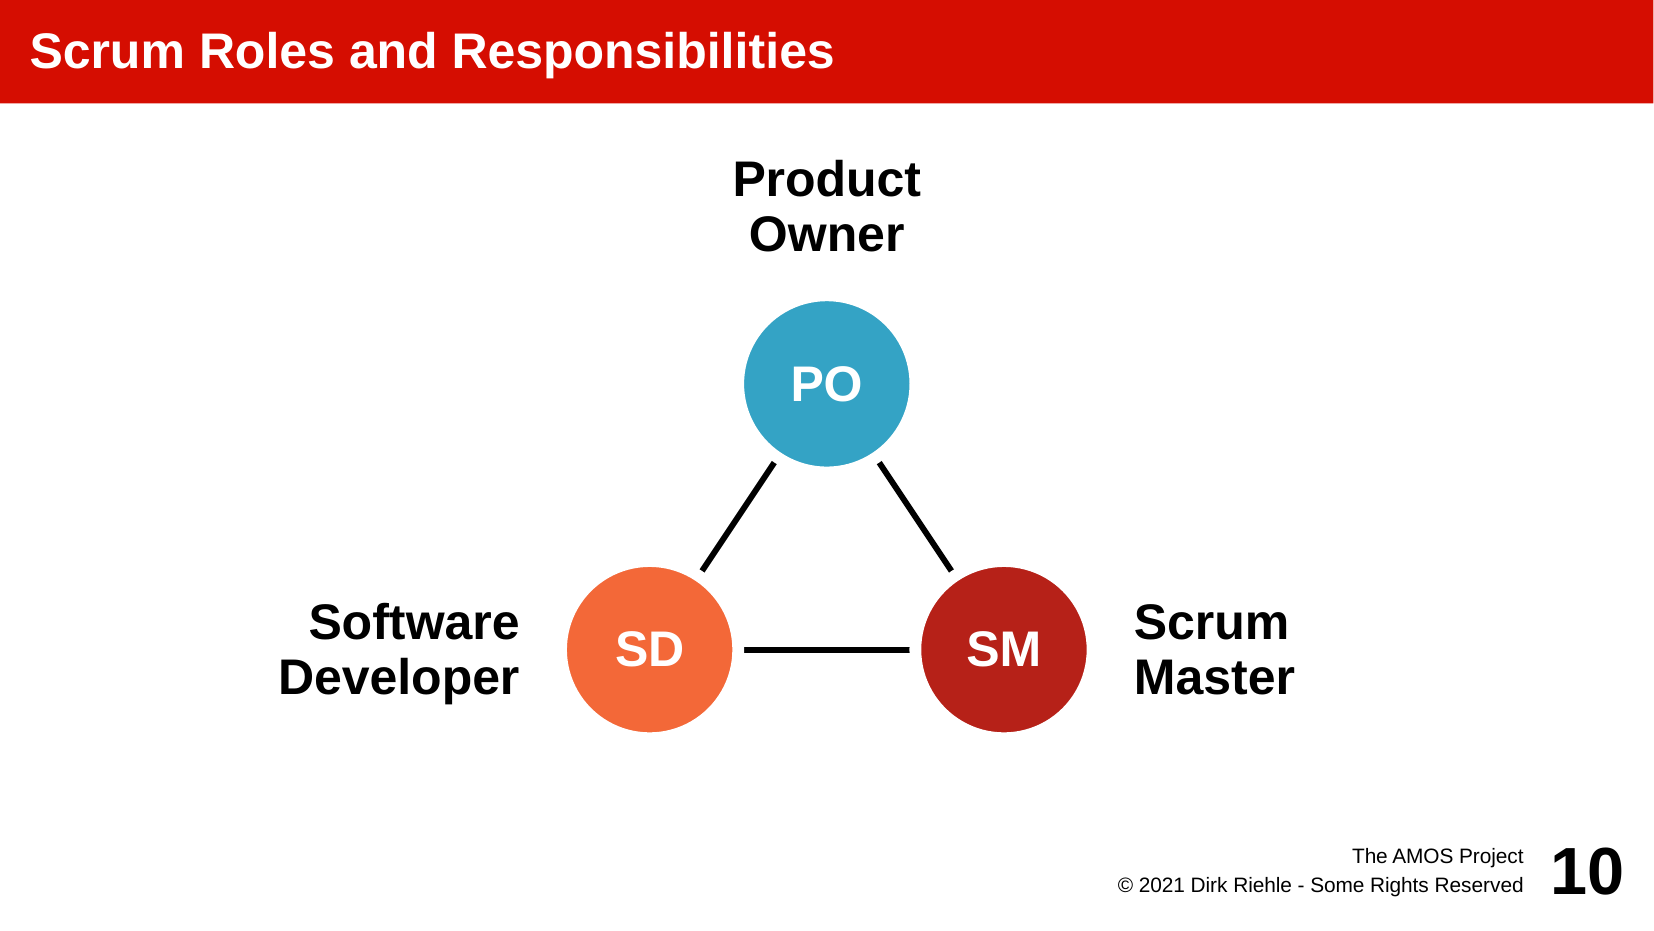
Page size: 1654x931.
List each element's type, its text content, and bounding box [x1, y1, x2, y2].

text_box PO [738, 296, 916, 473]
title Scrum Roles and Responsibilities [0, 0, 1654, 104]
text_box SD [561, 561, 739, 739]
text_box Scrum Master [1122, 561, 1595, 739]
text_box Product Owner [590, 118, 1063, 296]
text_box Software Developer [59, 561, 532, 739]
text_box SM [915, 561, 1093, 739]
